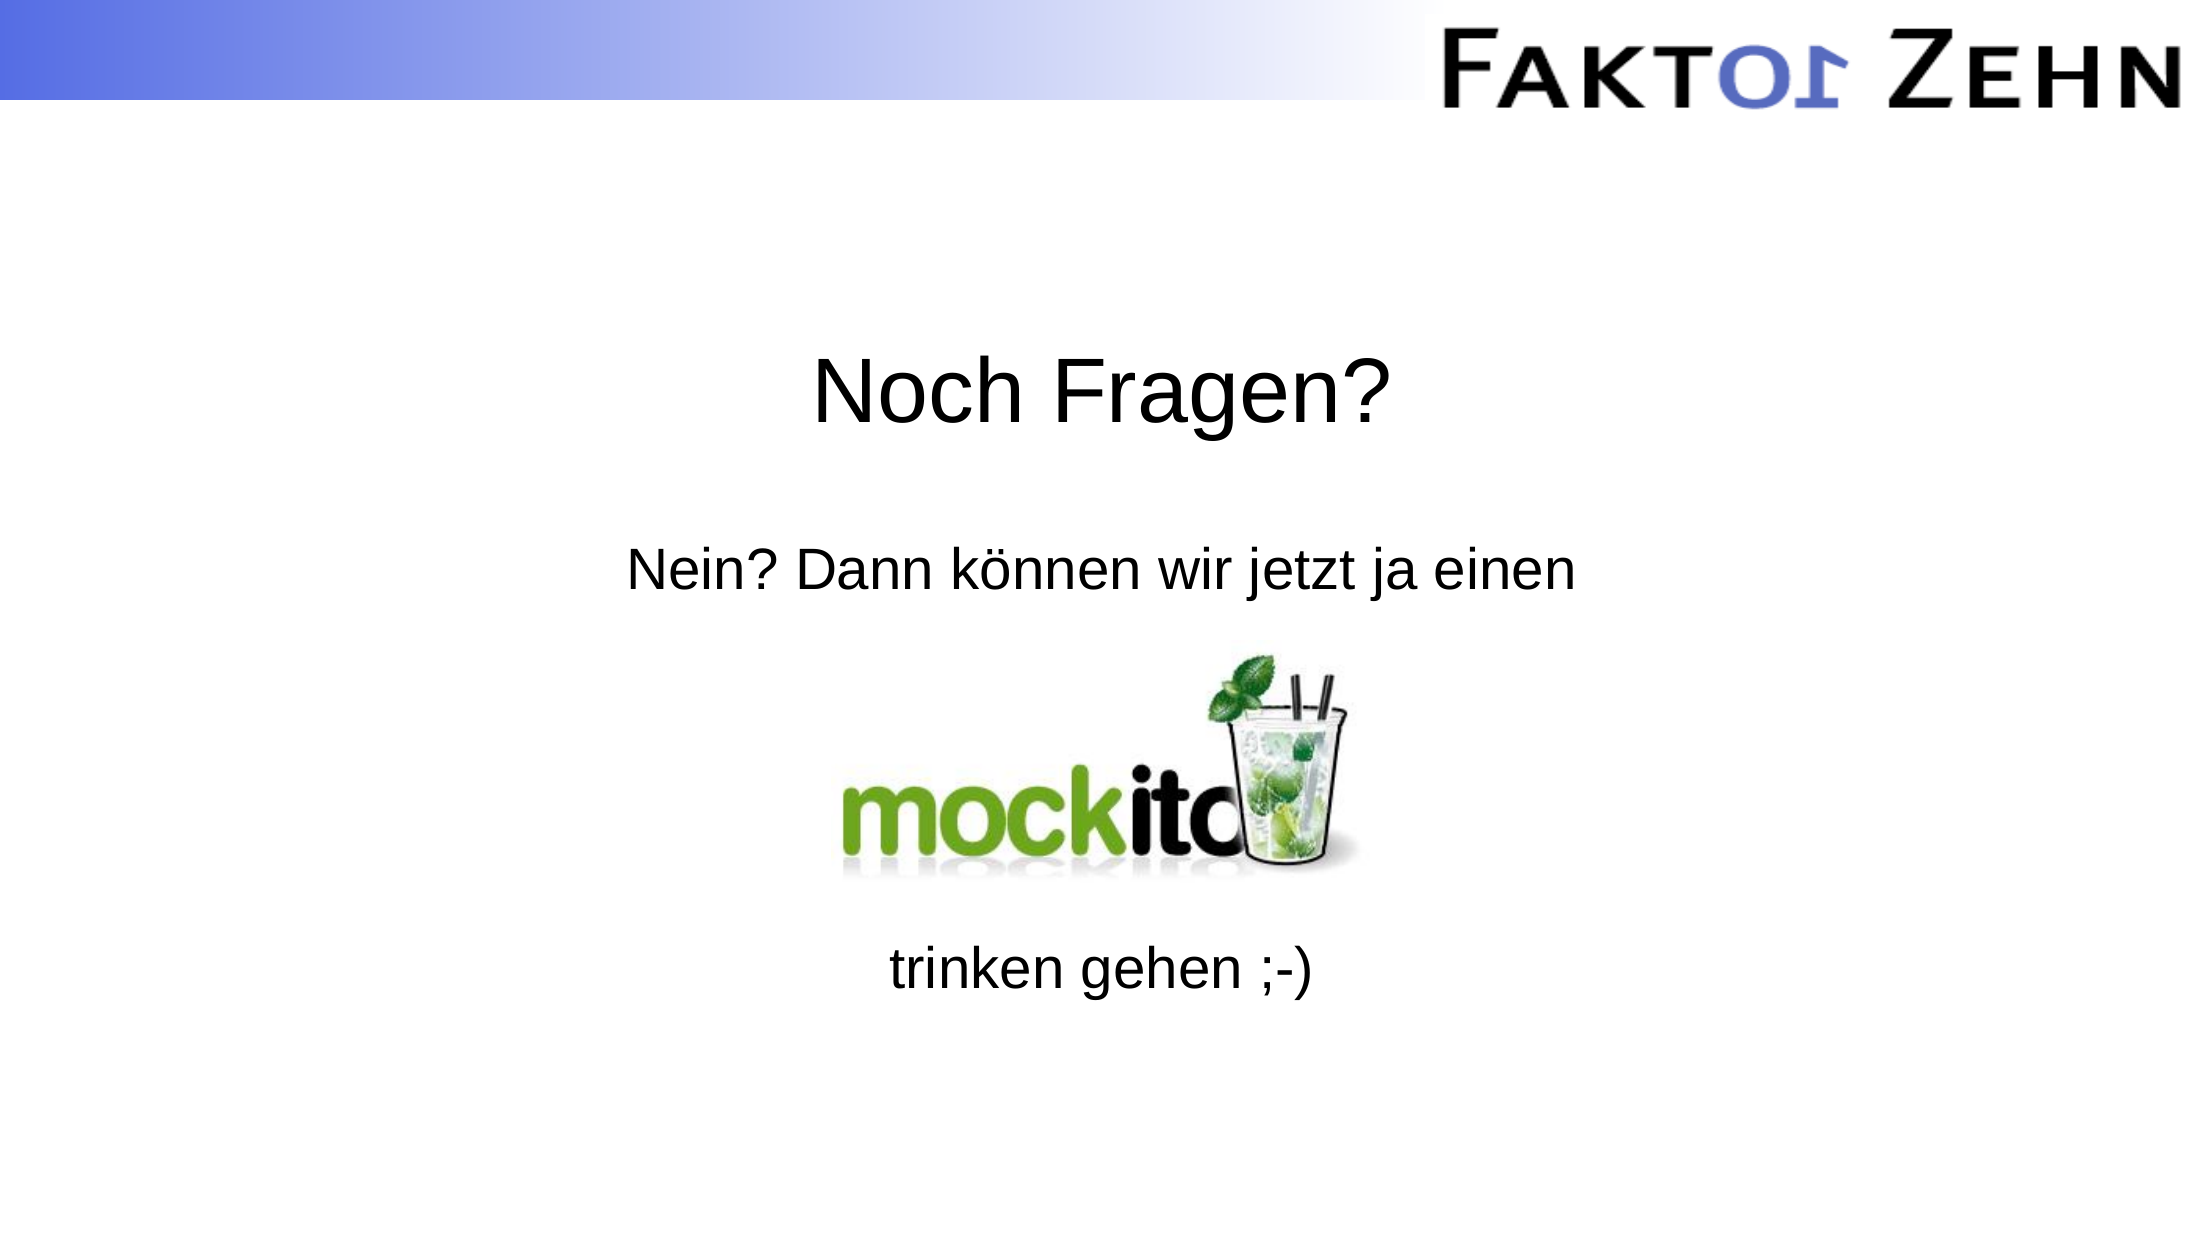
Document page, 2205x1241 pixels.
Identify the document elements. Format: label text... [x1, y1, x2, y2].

list Noch Fragen? Nein? Dann können wir jetzt ja einen trinken gehen ;-) [224, 339, 1980, 1108]
picture [831, 640, 1374, 892]
picture [1425, 14, 2198, 117]
